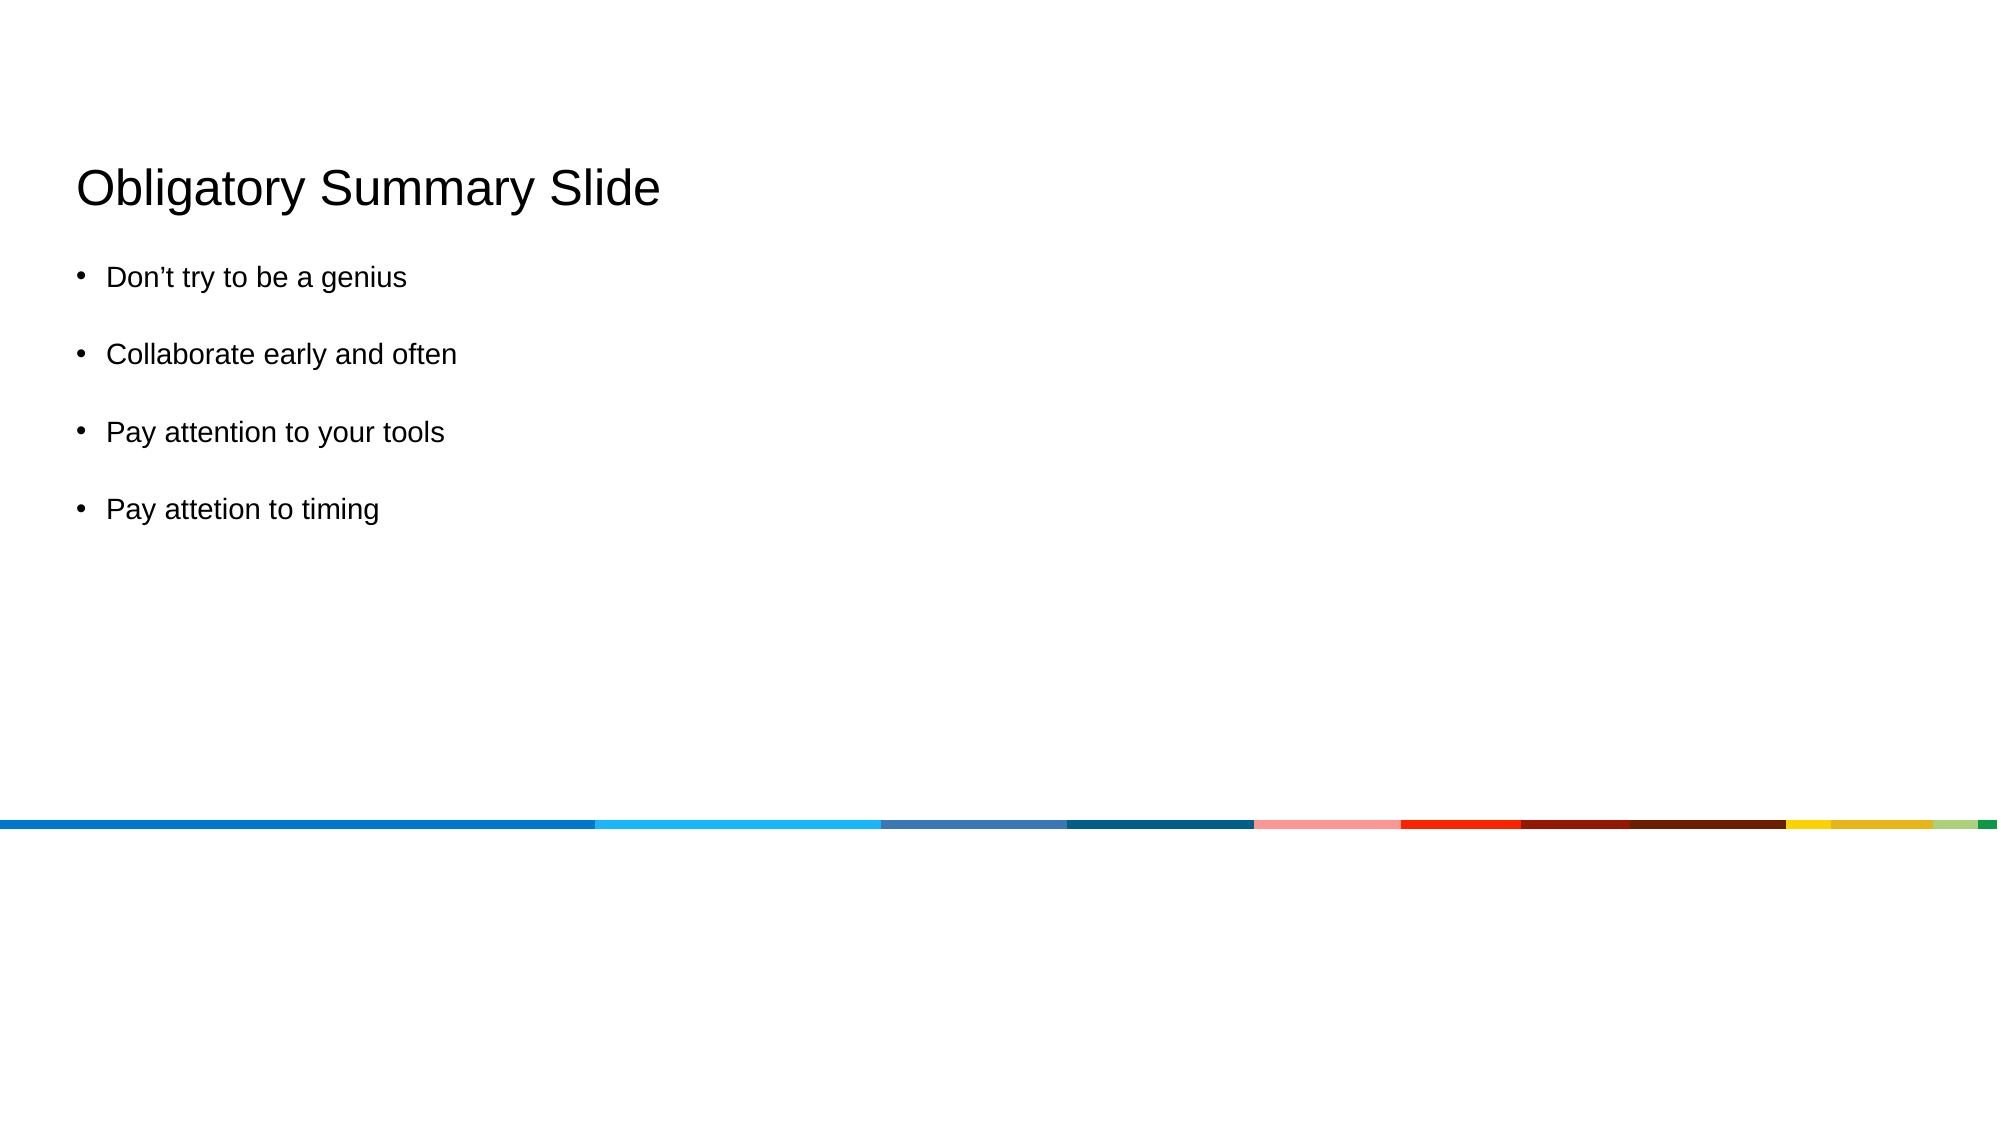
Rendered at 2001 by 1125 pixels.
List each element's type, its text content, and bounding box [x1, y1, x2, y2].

text_box [0, 820, 1997, 829]
text_box Obligatory Summary Slide Don’t try to be a genius Collaborate early and often Pay attention to your tools Pay attetion to timing [61, 68, 1787, 540]
